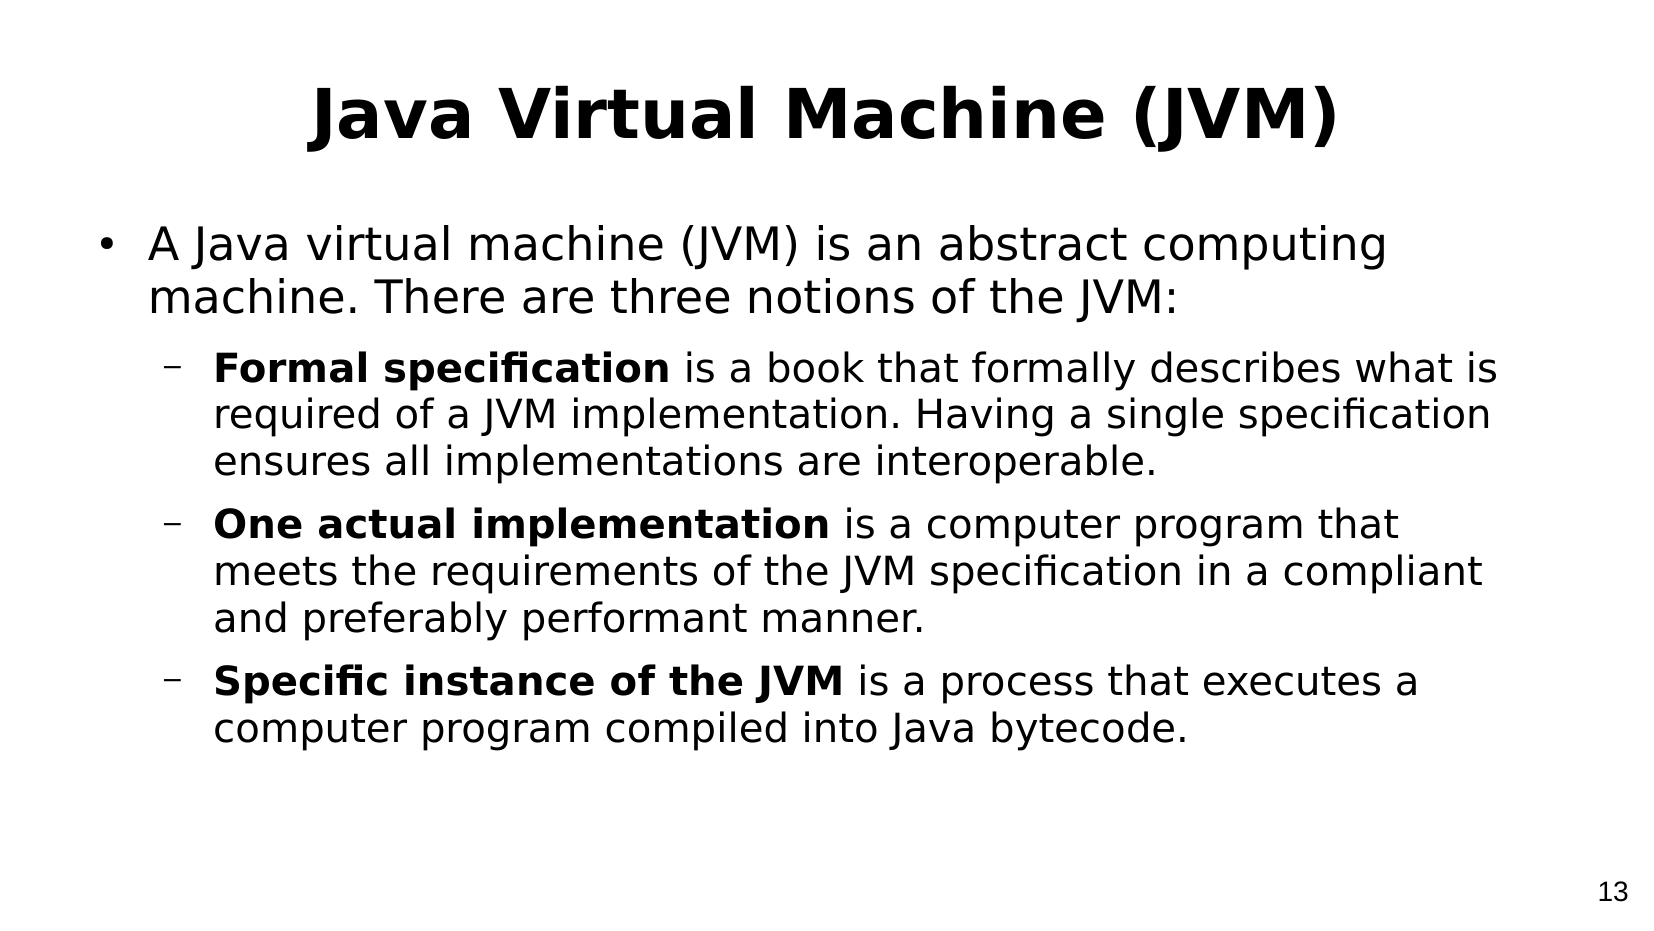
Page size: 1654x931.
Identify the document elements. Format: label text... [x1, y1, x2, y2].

list A Java virtual machine (JVM) is an abstract computing machine. There are three notions of the JVM: Formal specification is a book that formally describes what is required of a JVM implementation. Having a single specification ensures all implementations are interoperable. One actual implementation is a computer program that meets the requirements of the JVM specification in a compliant and preferably performant manner. Specific instance of the JVM is a process that executes a computer program compiled into Java bytecode. [82, 217, 1538, 758]
title Java Virtual Machine (JVM) [82, 74, 1571, 155]
